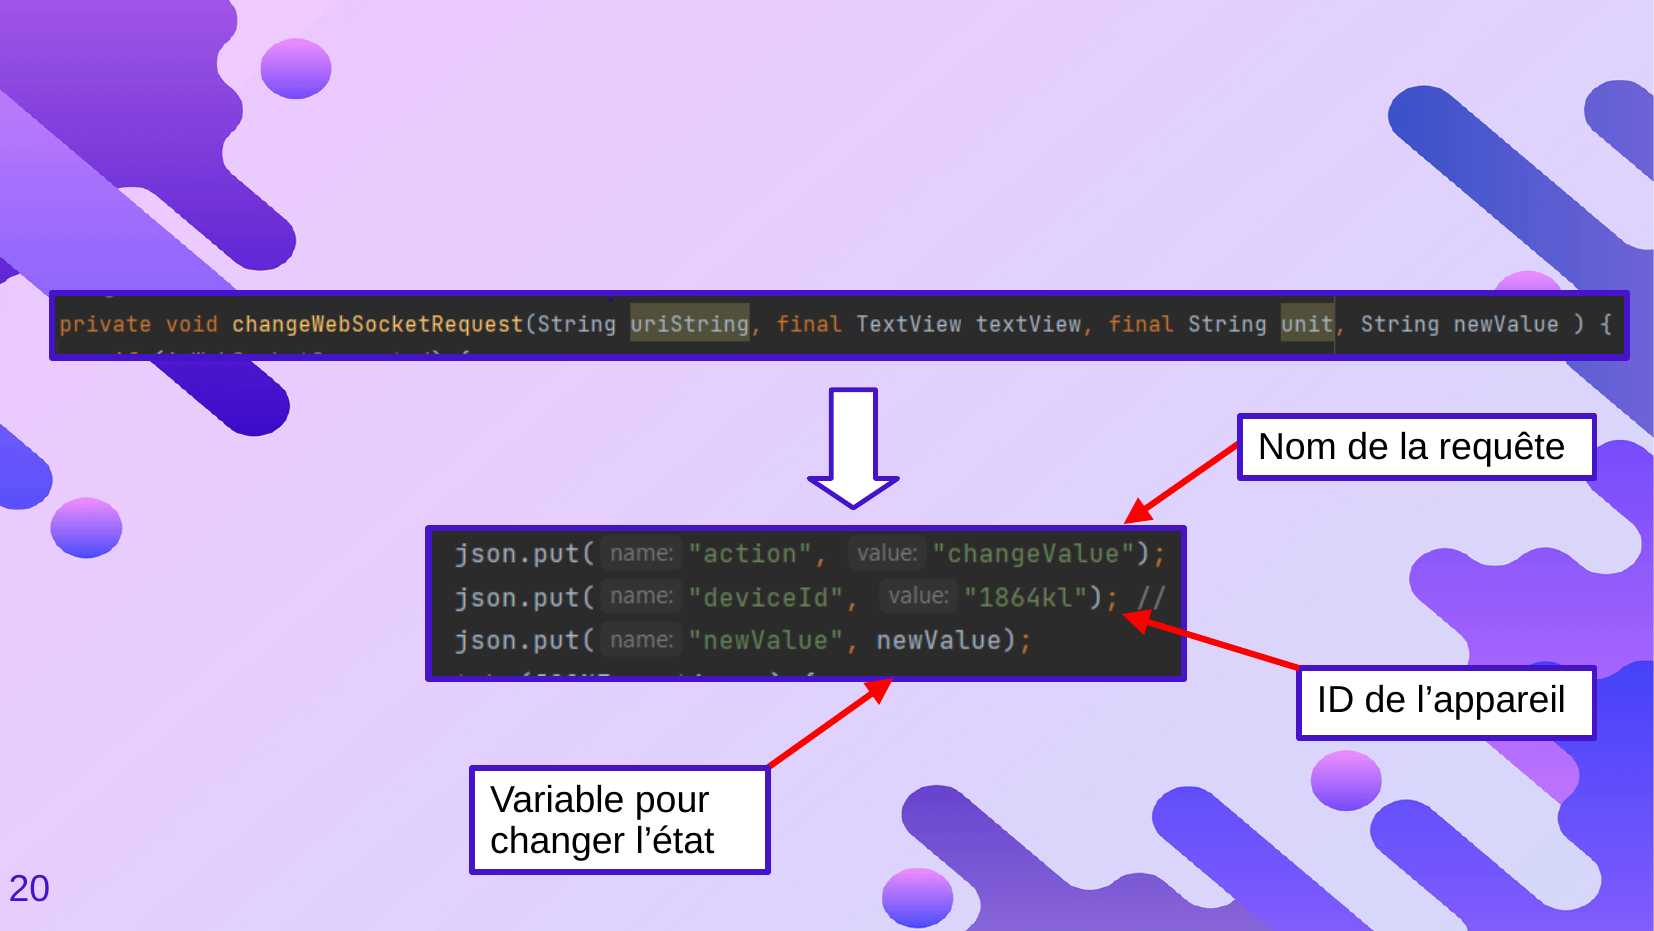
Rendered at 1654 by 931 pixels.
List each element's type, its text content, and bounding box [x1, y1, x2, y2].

text_box [809, 389, 898, 508]
text_box Nom de la requête [1240, 415, 1595, 479]
text_box ID de l’appareil [1299, 668, 1595, 739]
text_box Variable pour changer l’état [472, 767, 768, 873]
picture [0, 0, 1654, 931]
text_box 20 [0, 860, 66, 931]
